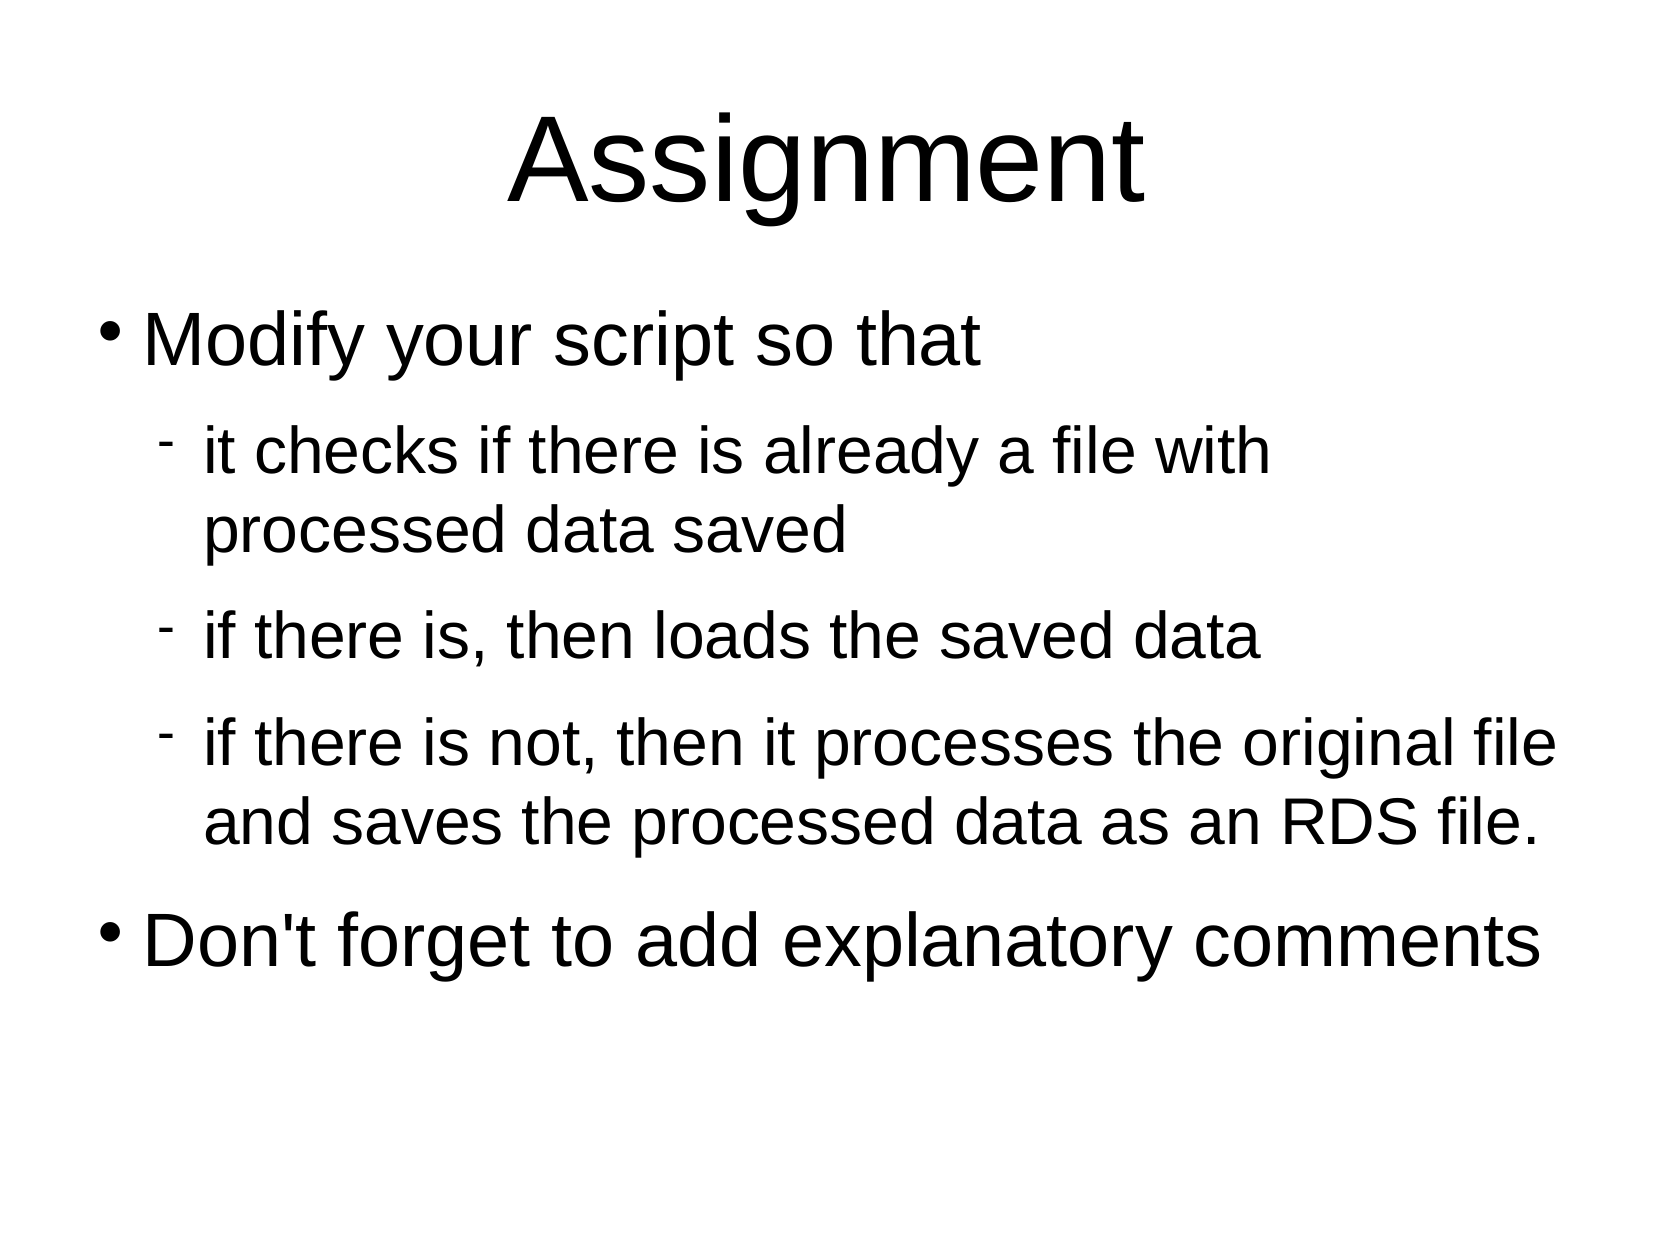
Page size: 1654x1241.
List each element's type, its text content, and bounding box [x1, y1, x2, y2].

text_box Modify your script so that it checks if there is already a file with processed data saved if there is, then loads the saved data if there is not, then it processes the original file and saves the processed data as an RDS file. Don't forget to add explanatory comments [82, 290, 1571, 1010]
text_box Assignment [82, 49, 1571, 257]
